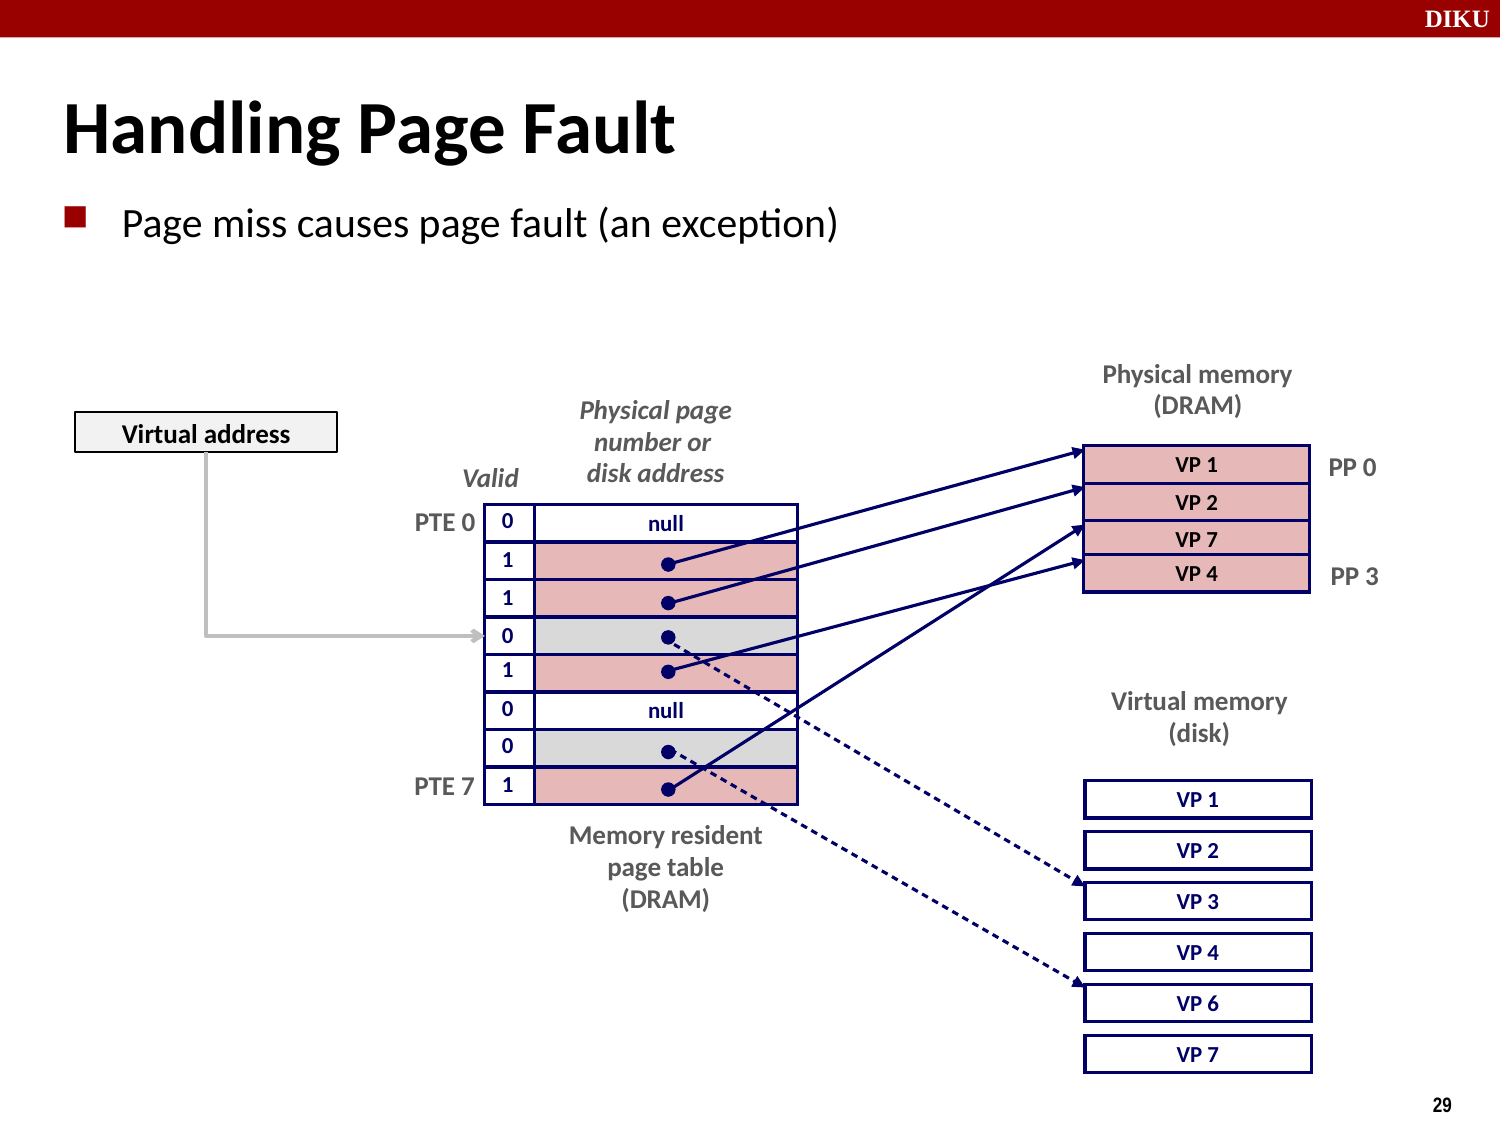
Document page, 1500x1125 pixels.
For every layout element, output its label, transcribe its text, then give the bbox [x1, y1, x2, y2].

text_box [536, 542, 798, 693]
text_box 1 [487, 537, 532, 576]
text_box VP 4 [1084, 933, 1312, 971]
text_box Virtual memory (disk) [1075, 677, 1323, 772]
text_box 1 [487, 648, 532, 687]
text_box PTE 0 [385, 493, 491, 549]
text_box VP 7 [1084, 1035, 1312, 1073]
text_box 0 [487, 687, 532, 724]
text_box Physical memory (DRAM) [1065, 350, 1330, 445]
text_box VP 1 [1084, 780, 1312, 819]
text_box 1 [490, 775, 532, 814]
text_box VP 6 [1084, 984, 1312, 1022]
text_box null [759, 531, 798, 542]
text_box 1 [487, 576, 532, 627]
text_box null [536, 693, 798, 730]
text_box VP 4 [1083, 554, 1310, 593]
text_box 0 [487, 724, 532, 775]
text_box Physical page number or disk address [547, 374, 765, 509]
text_box VP 2 [1084, 831, 1312, 869]
text_box Handling Page Fault [48, 59, 1408, 188]
text_box Page miss causes page fault (an exception) [50, 188, 1414, 313]
text_box VP 3 [1084, 882, 1312, 920]
text_box Virtual address [74, 412, 338, 453]
text_box PP 0 [1307, 439, 1398, 495]
text_box PTE 7 [385, 758, 490, 814]
text_box 0 [487, 627, 532, 648]
text_box VP 2 [1083, 484, 1310, 521]
text_box VP 1 [1083, 445, 1310, 484]
text_box 0 [491, 499, 532, 537]
text_box null [768, 713, 798, 730]
text_box PP 3 [1310, 548, 1400, 604]
text_box [536, 730, 798, 805]
text_box null [536, 504, 798, 542]
text_box VP 7 [1083, 521, 1310, 554]
text_box Valid [447, 454, 560, 510]
text_box Memory resident page table (DRAM) [531, 811, 801, 945]
